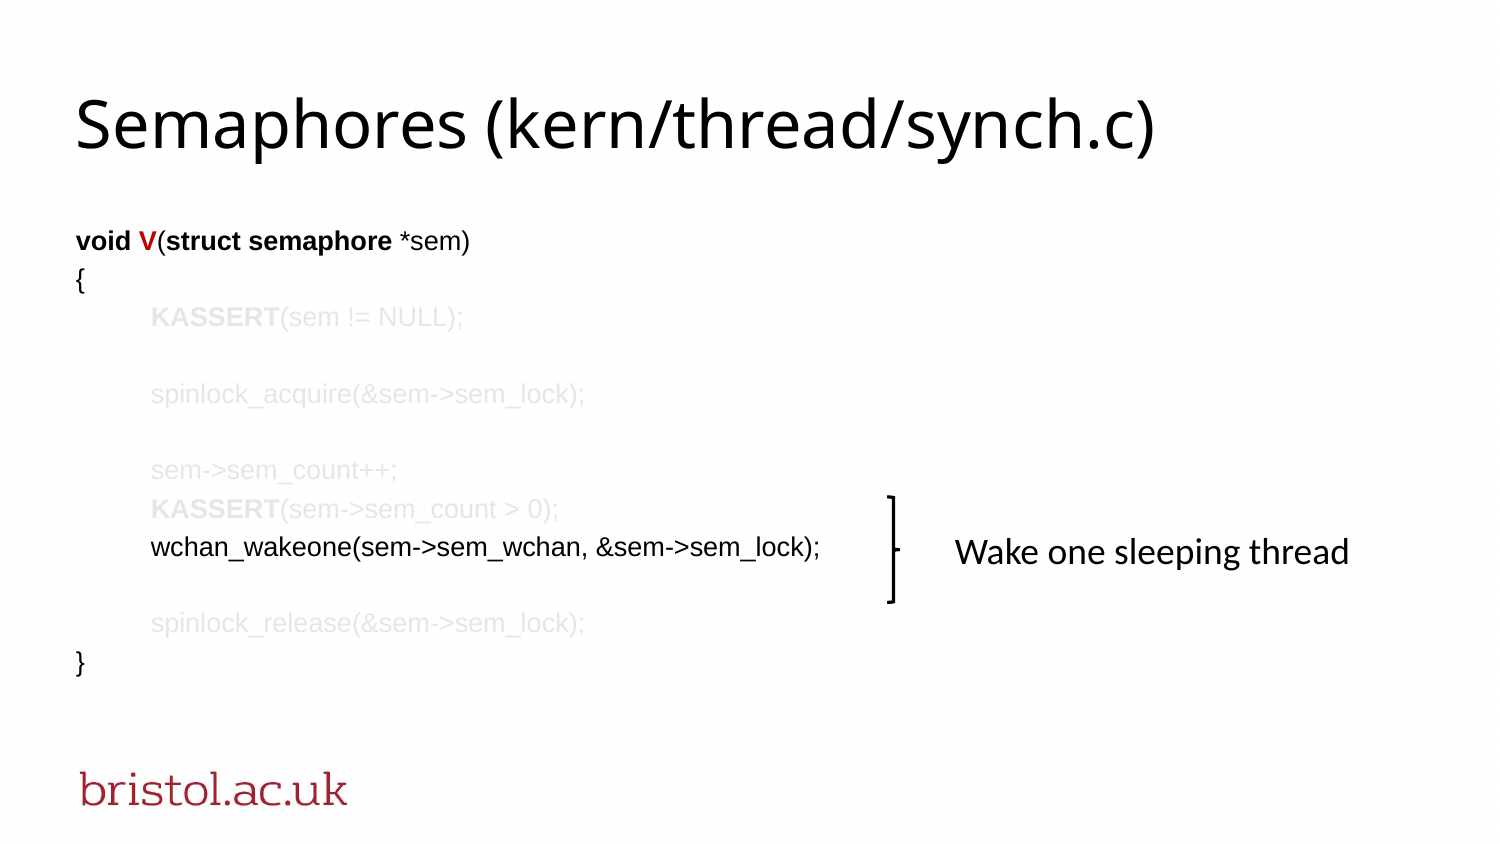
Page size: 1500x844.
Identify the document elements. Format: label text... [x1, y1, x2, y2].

list void V(struct semaphore *sem) { KASSERT(sem != NULL); spinlock_acquire(&sem->sem_lock); sem->sem_count++; KASSERT(sem->sem_count > 0); wchan_wakeone(sem->sem_wchan, &sem->sem_lock); spinlock_release(&sem->sem_lock); } [60, 224, 1440, 699]
text_box Wake one sleeping thread [939, 519, 1371, 580]
title Semaphores (kern/thread/synch.c) [60, 44, 1440, 209]
